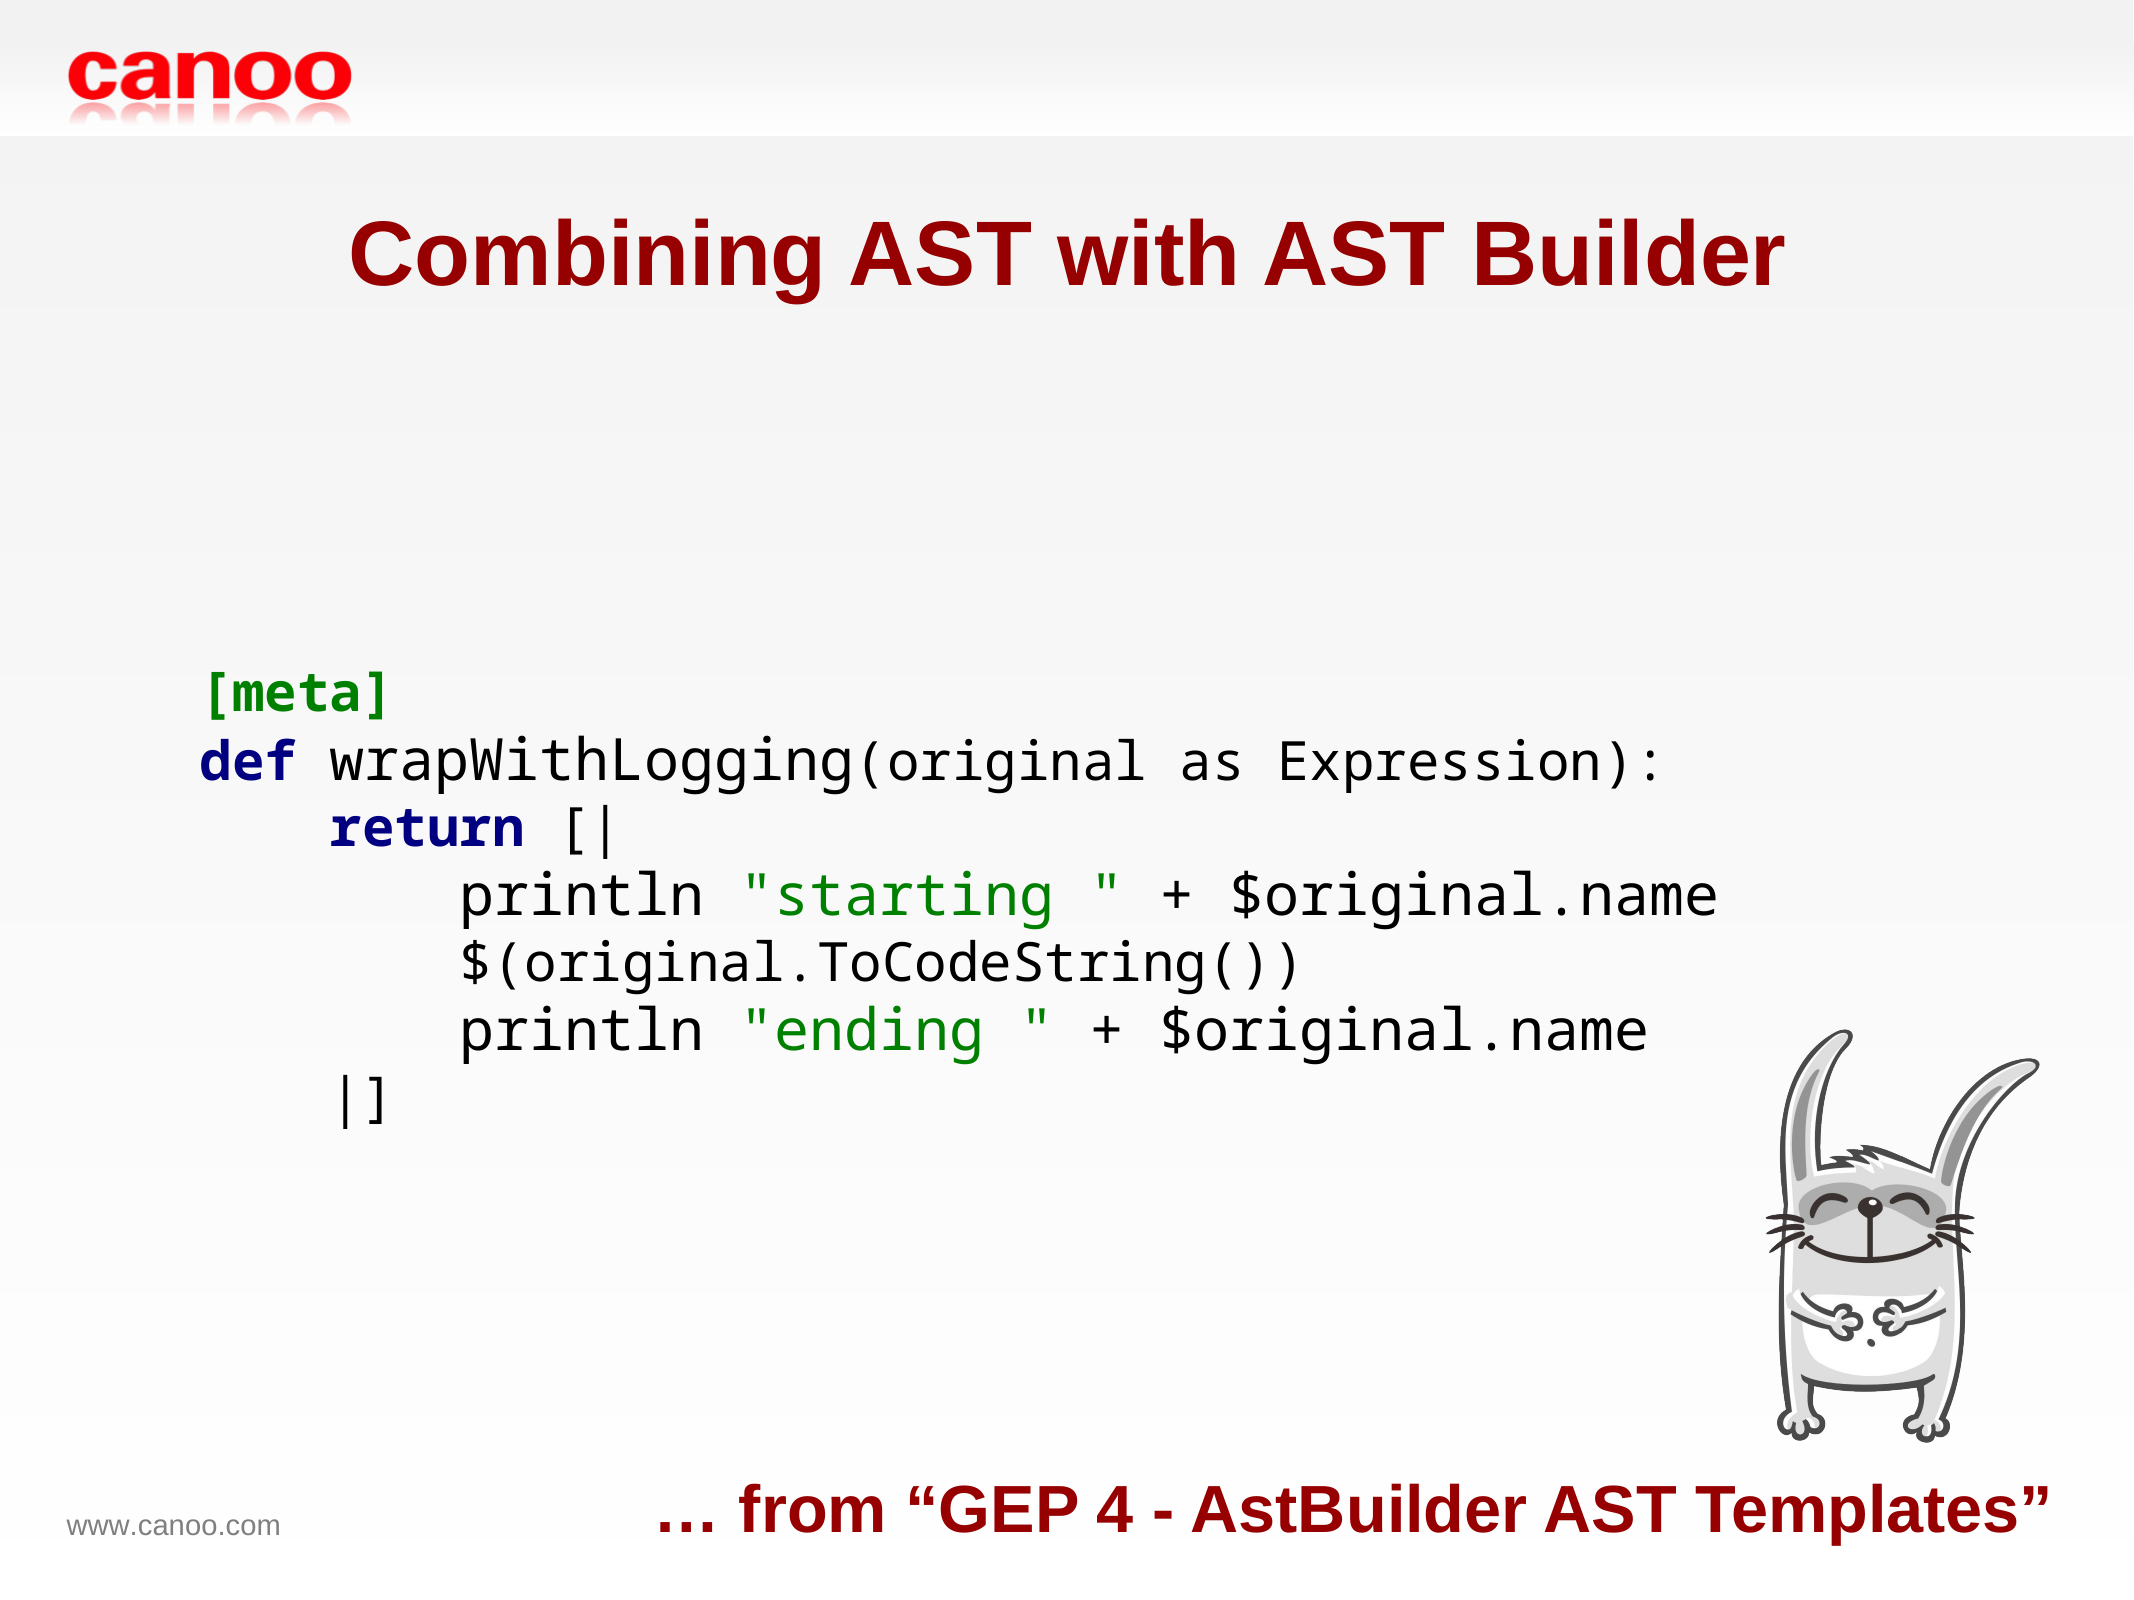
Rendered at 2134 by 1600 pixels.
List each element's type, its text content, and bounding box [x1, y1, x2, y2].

title Combining AST with AST Builder [62, 185, 2075, 313]
title … from “GEP 4 - AstBuilder AST Templates” [50, 1450, 2063, 1560]
picture [1760, 1026, 2040, 1444]
picture [65, 48, 353, 154]
subtitle [meta] def wrapWithLogging(original as Expression): return [| println "starting " + $original.name $(original.ToCodeString()) println "ending " + $original.name |] [199, 371, 1934, 1414]
